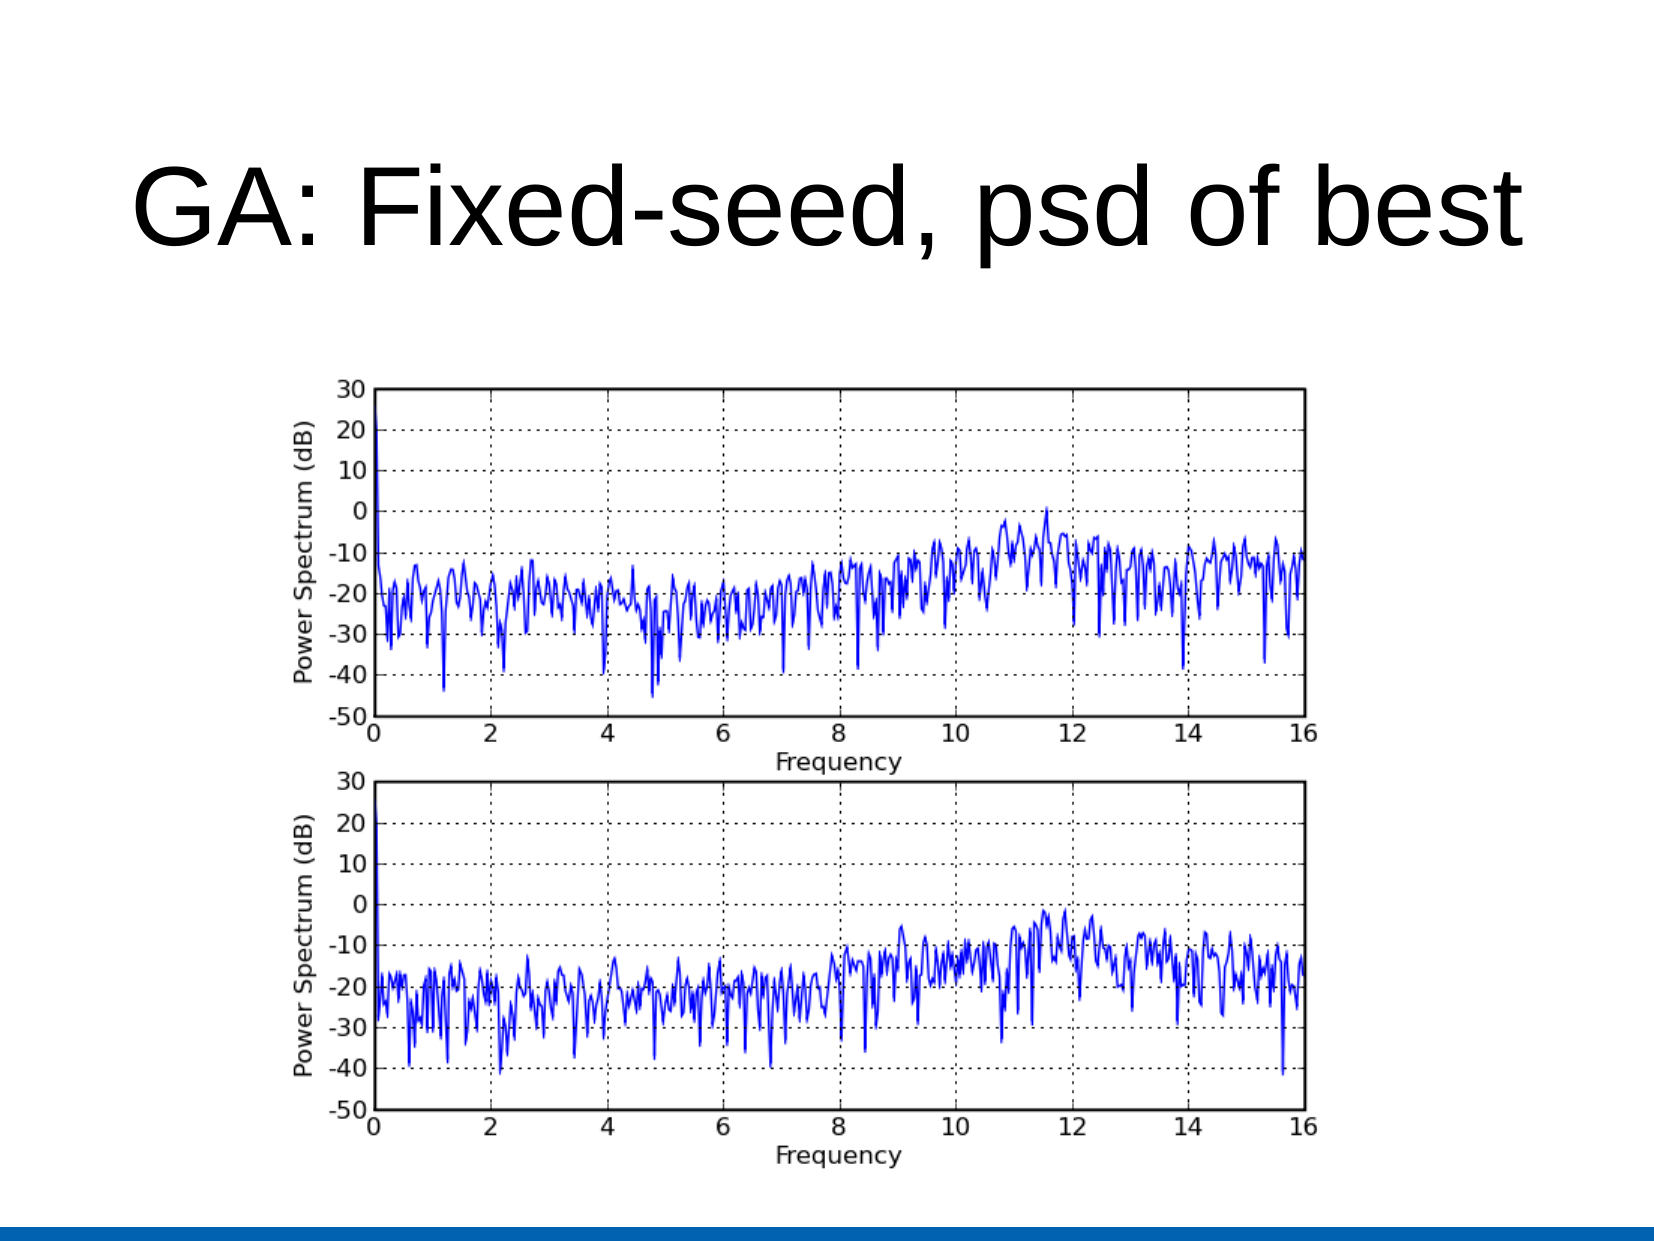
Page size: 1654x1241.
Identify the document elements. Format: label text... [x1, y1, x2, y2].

title GA: Fixed-seed, psd of best [121, 102, 1533, 311]
picture [225, 299, 1425, 1200]
